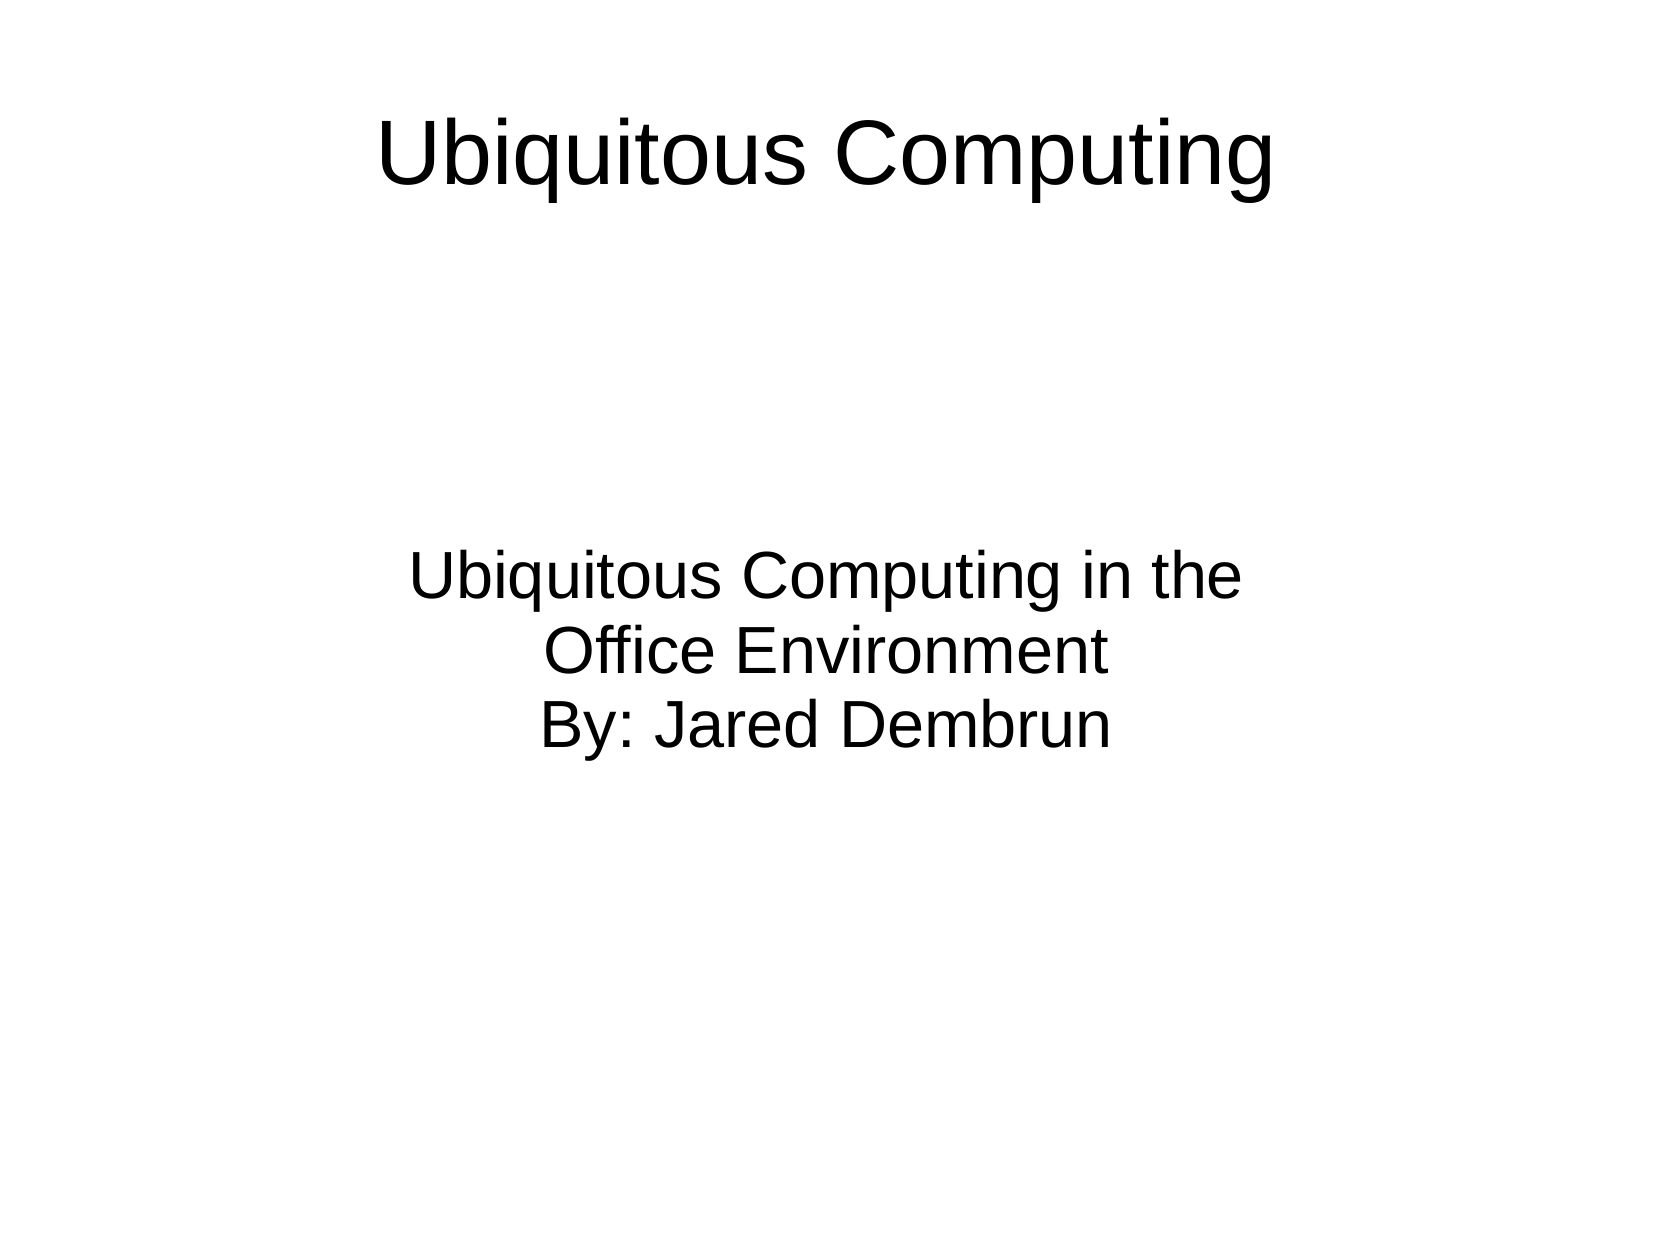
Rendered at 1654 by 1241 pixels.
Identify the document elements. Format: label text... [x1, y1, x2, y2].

subtitle Ubiquitous Computing in the Office Environment By: Jared Dembrun [82, 290, 1571, 1010]
title Ubiquitous Computing [82, 49, 1571, 257]
